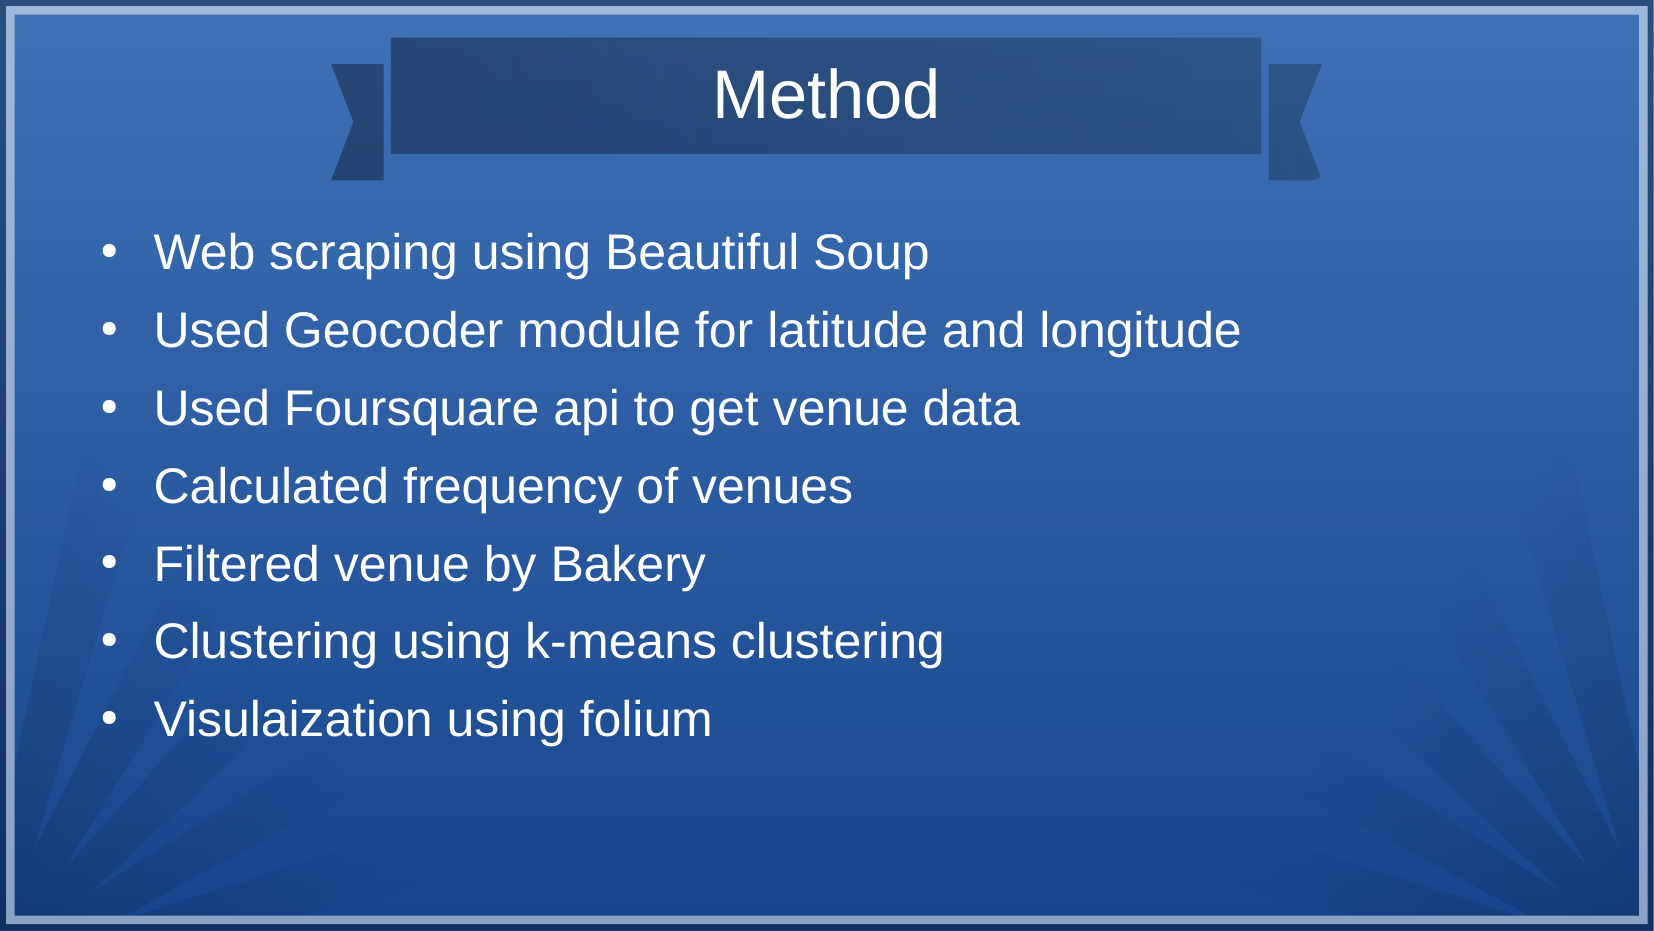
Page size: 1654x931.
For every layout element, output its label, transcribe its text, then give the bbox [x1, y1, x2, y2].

title Method [389, 35, 1264, 154]
list Web scraping using Beautiful Soup Used Geocoder module for latitude and longitude Used Foursquare api to get venue data Calculated frequency of venues Filtered venue by Bakery Clustering using k-means clustering Visulaization using folium [82, 224, 1571, 848]
